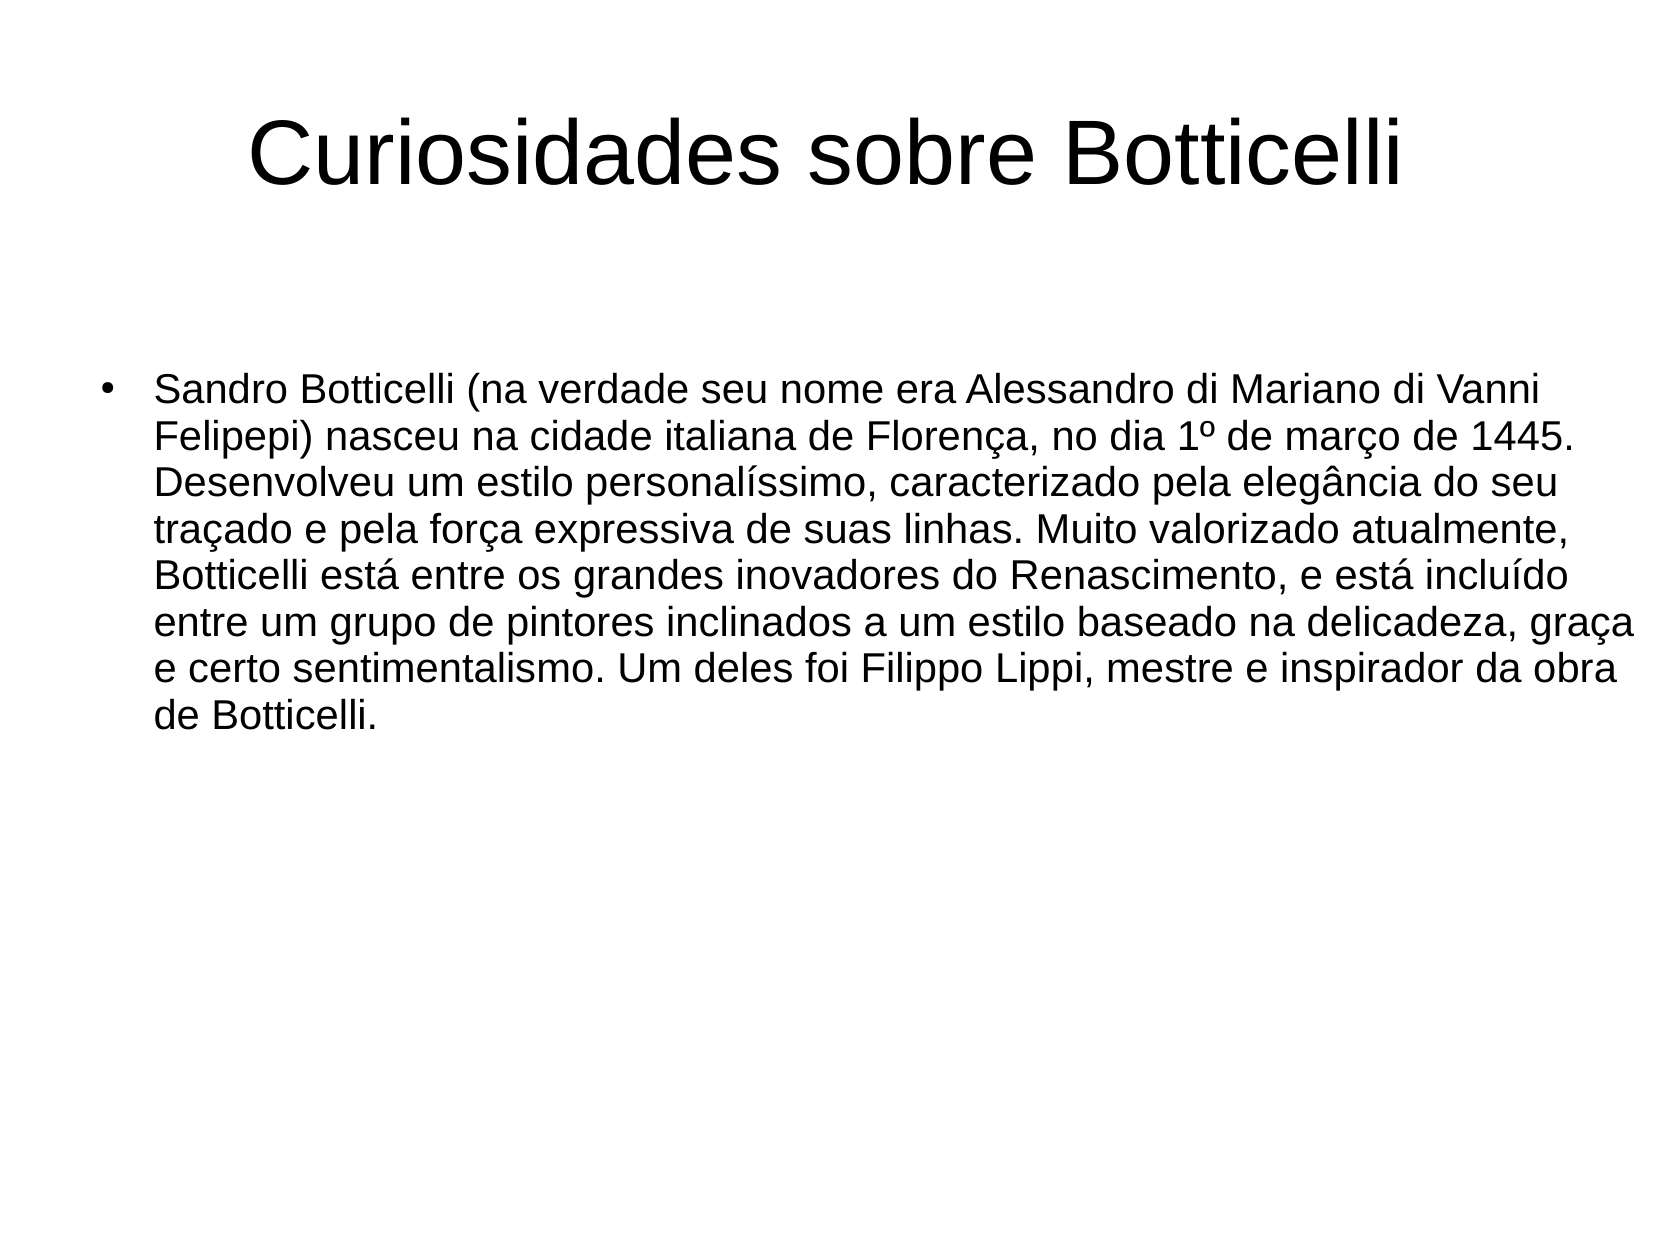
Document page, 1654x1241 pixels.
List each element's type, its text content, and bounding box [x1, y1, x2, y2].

title Curiosidades sobre Botticelli [82, 49, 1571, 257]
list Sandro Botticelli (na verdade seu nome era Alessandro di Mariano di Vanni Felipepi) nasceu na cidade italiana de Florença, no dia 1º de março de 1445. Desenvolveu um estilo personalíssimo, caracterizado pela elegância do seu traçado e pela força expressiva de suas linhas. Muito valorizado atualmente, Botticelli está entre os grandes inovadores do Renascimento, e está incluído entre um grupo de pintores inclinados a um estilo baseado na delicadeza, graça e certo sentimentalismo. Um deles foi Filippo Lippi, mestre e inspirador da obra de Botticelli. [82, 290, 1654, 1010]
